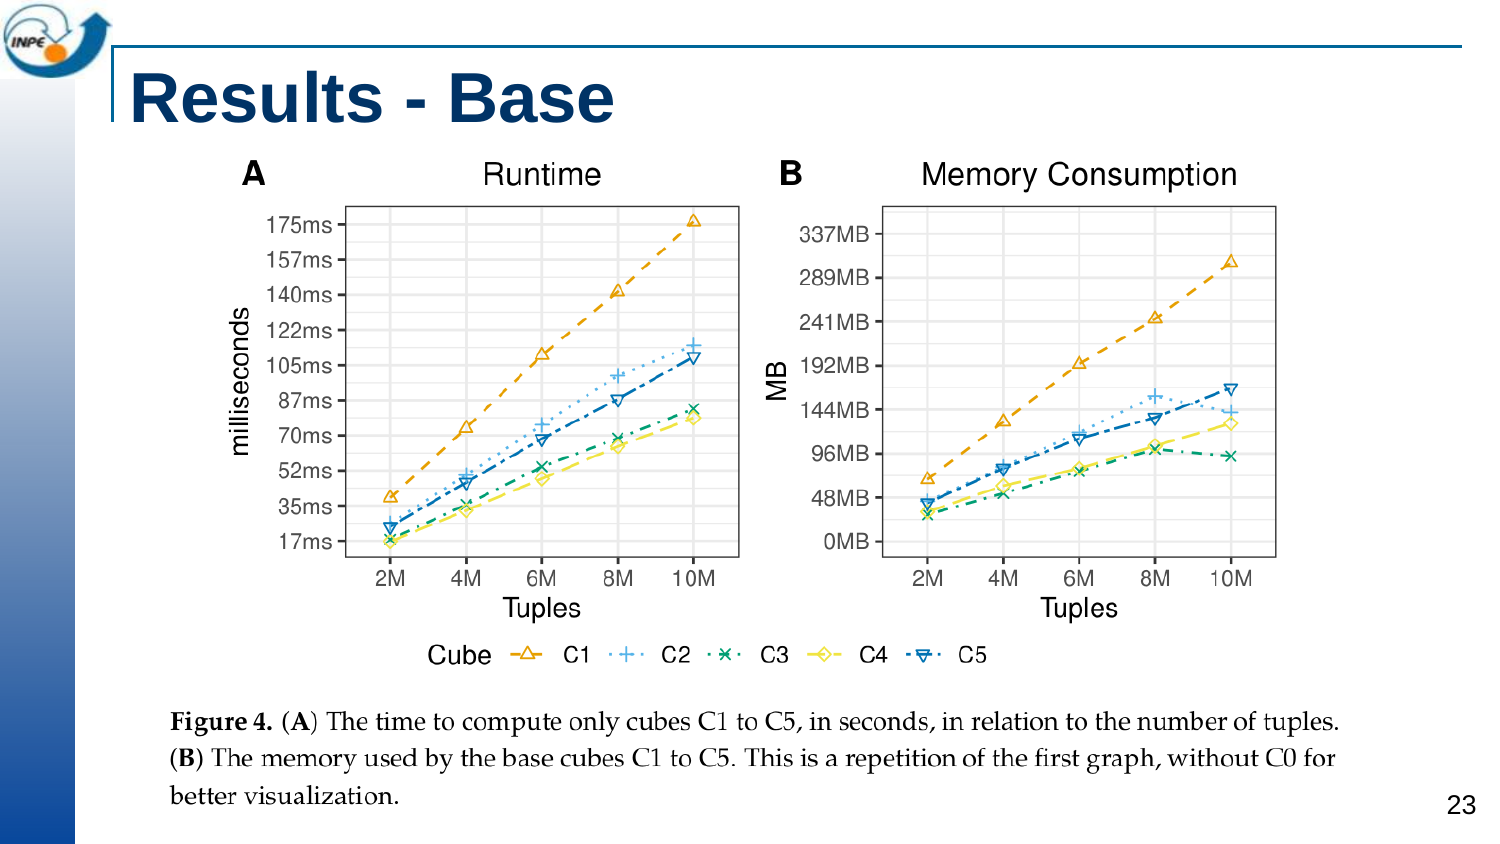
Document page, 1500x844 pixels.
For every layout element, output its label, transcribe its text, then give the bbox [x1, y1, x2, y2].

picture [163, 130, 1351, 834]
picture [0, 0, 113, 79]
slide_number <number> [1403, 779, 1494, 844]
title Results - Base [112, 46, 1450, 141]
